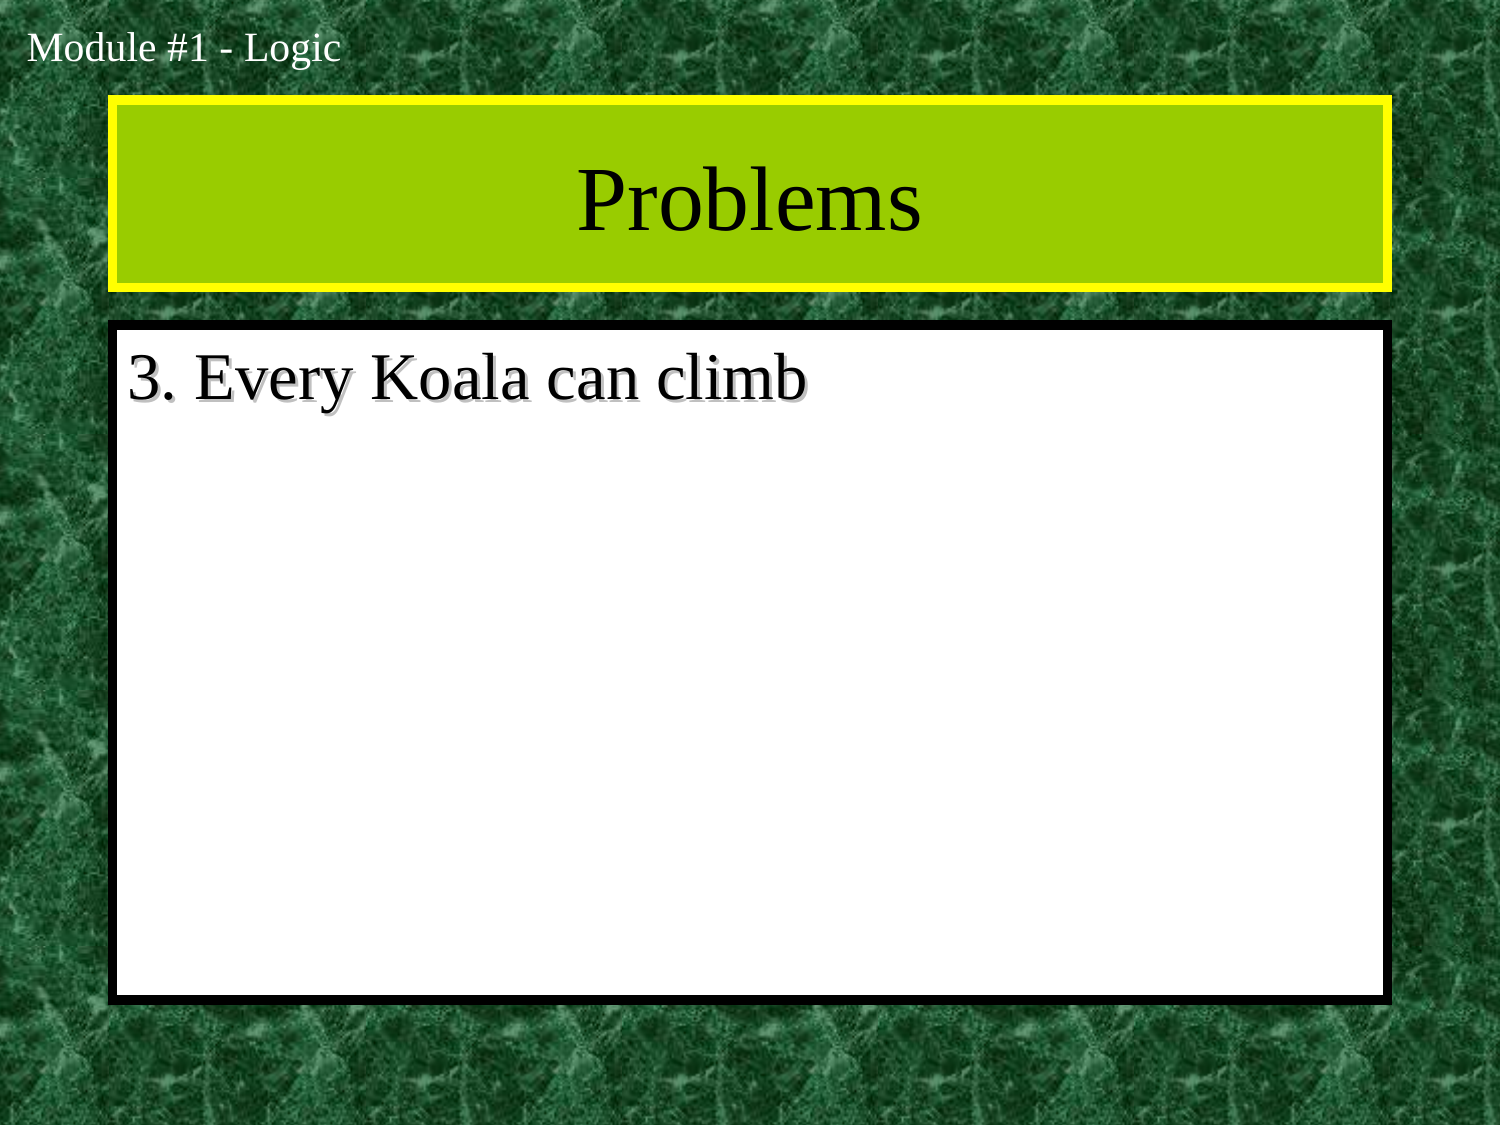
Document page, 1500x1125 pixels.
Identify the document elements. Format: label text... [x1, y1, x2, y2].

picture [0, 0, 1500, 1125]
list 3. Every Koala can climb [112, 324, 1388, 1000]
title Problems [112, 99, 1388, 288]
